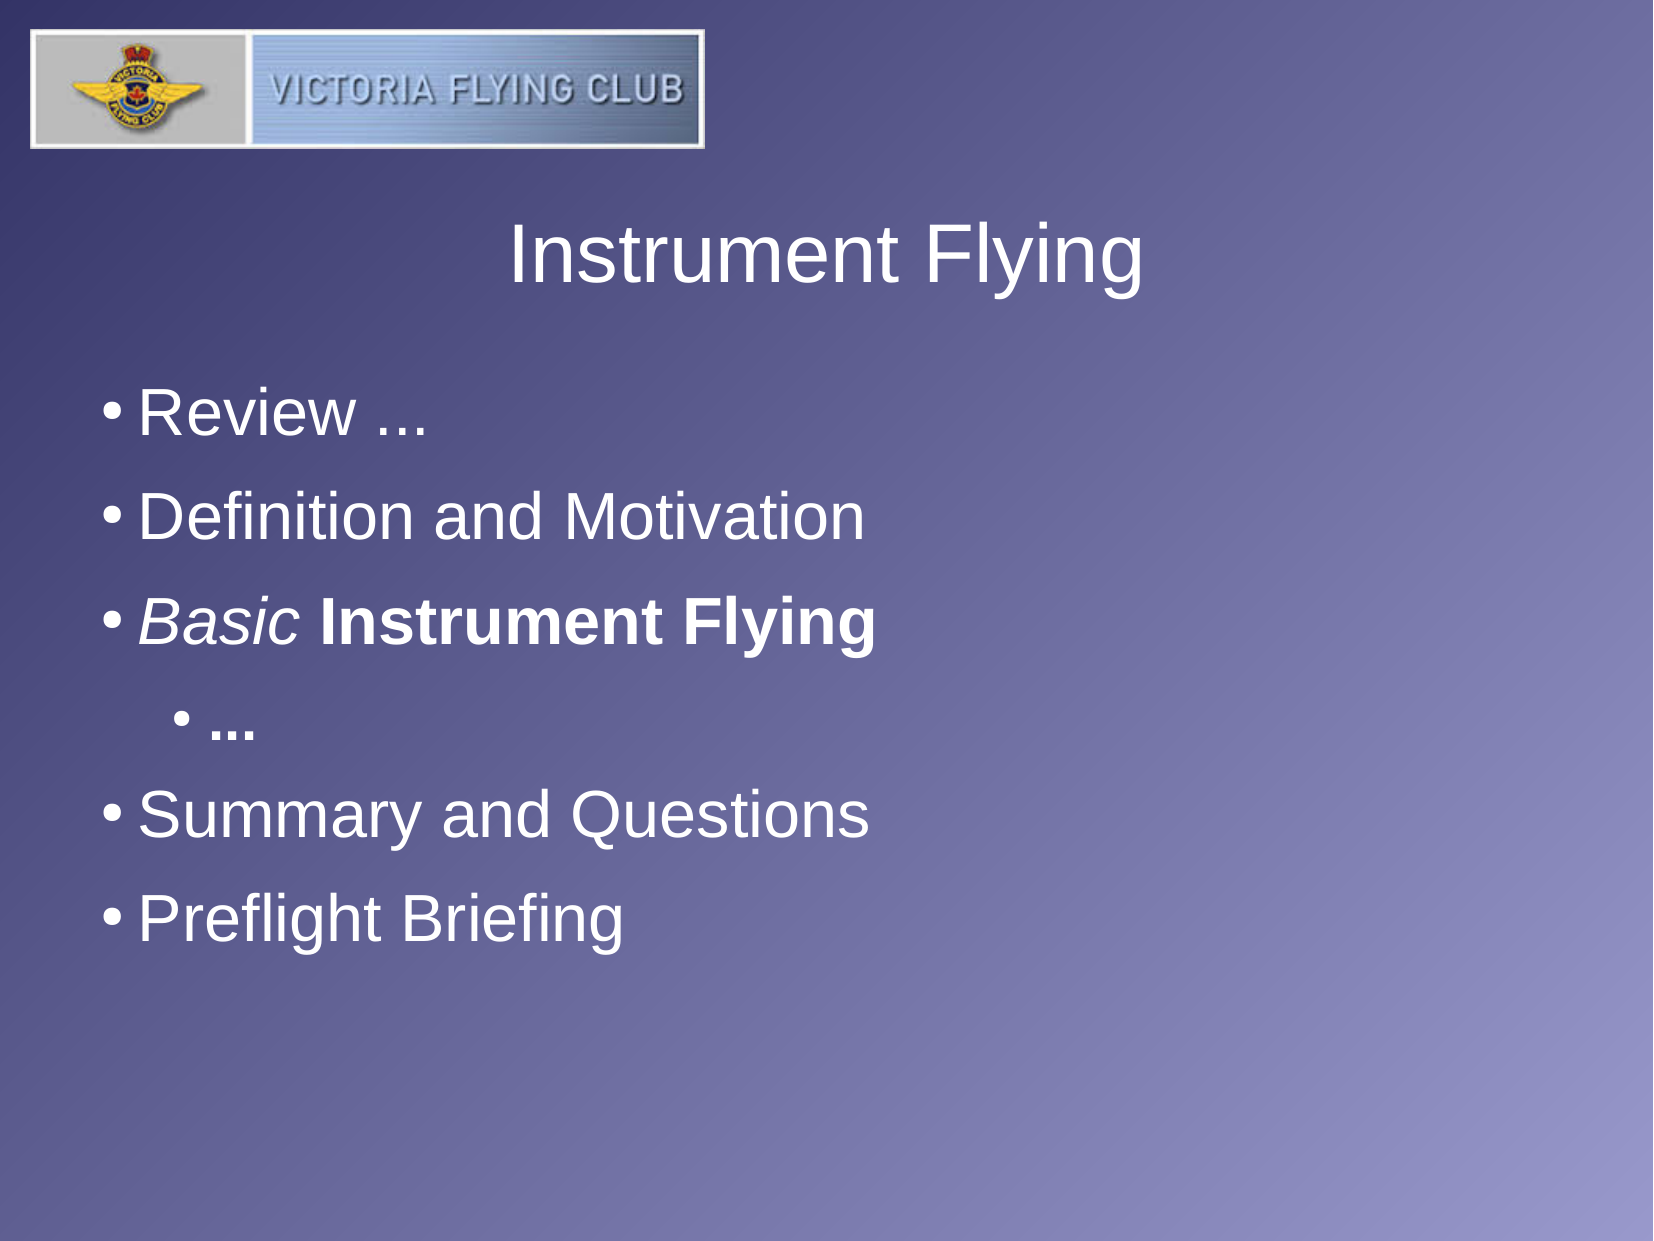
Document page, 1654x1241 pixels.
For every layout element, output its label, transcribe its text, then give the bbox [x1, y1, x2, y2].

title Instrument Flying [82, 150, 1571, 358]
picture [30, 29, 705, 149]
list Review ... Definition and Motivation Basic Instrument Flying ... Summary and Questions Preflight Briefing [82, 375, 1571, 1095]
